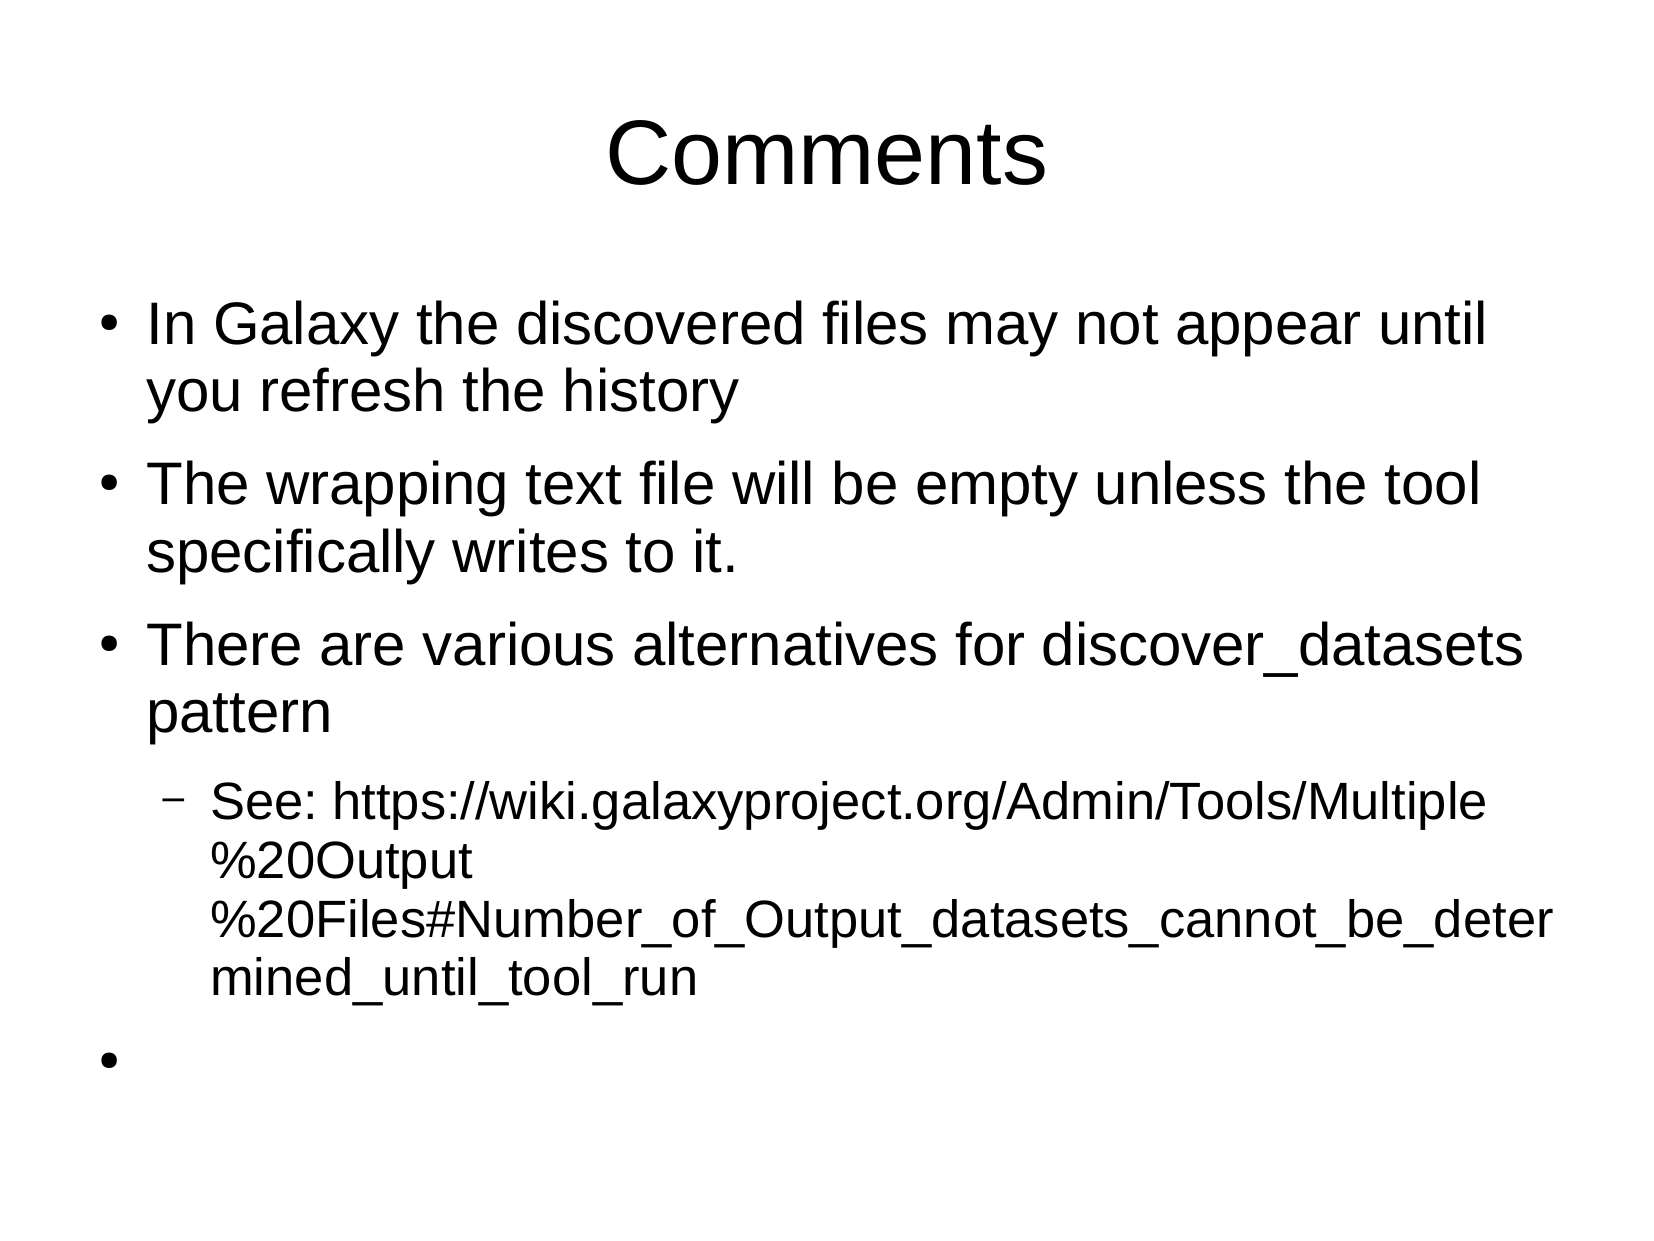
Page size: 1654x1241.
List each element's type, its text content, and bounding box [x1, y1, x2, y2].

title Comments [82, 49, 1571, 257]
list In Galaxy the discovered files may not appear until you refresh the history The wrapping text file will be empty unless the tool specifically writes to it. There are various alternatives for discover_datasets pattern See: https://wiki.galaxyproject.org/Admin/Tools/Multiple%20Output%20Files#Number_of_Output_datasets_cannot_be_determined_until_tool_run [82, 290, 1571, 1010]
